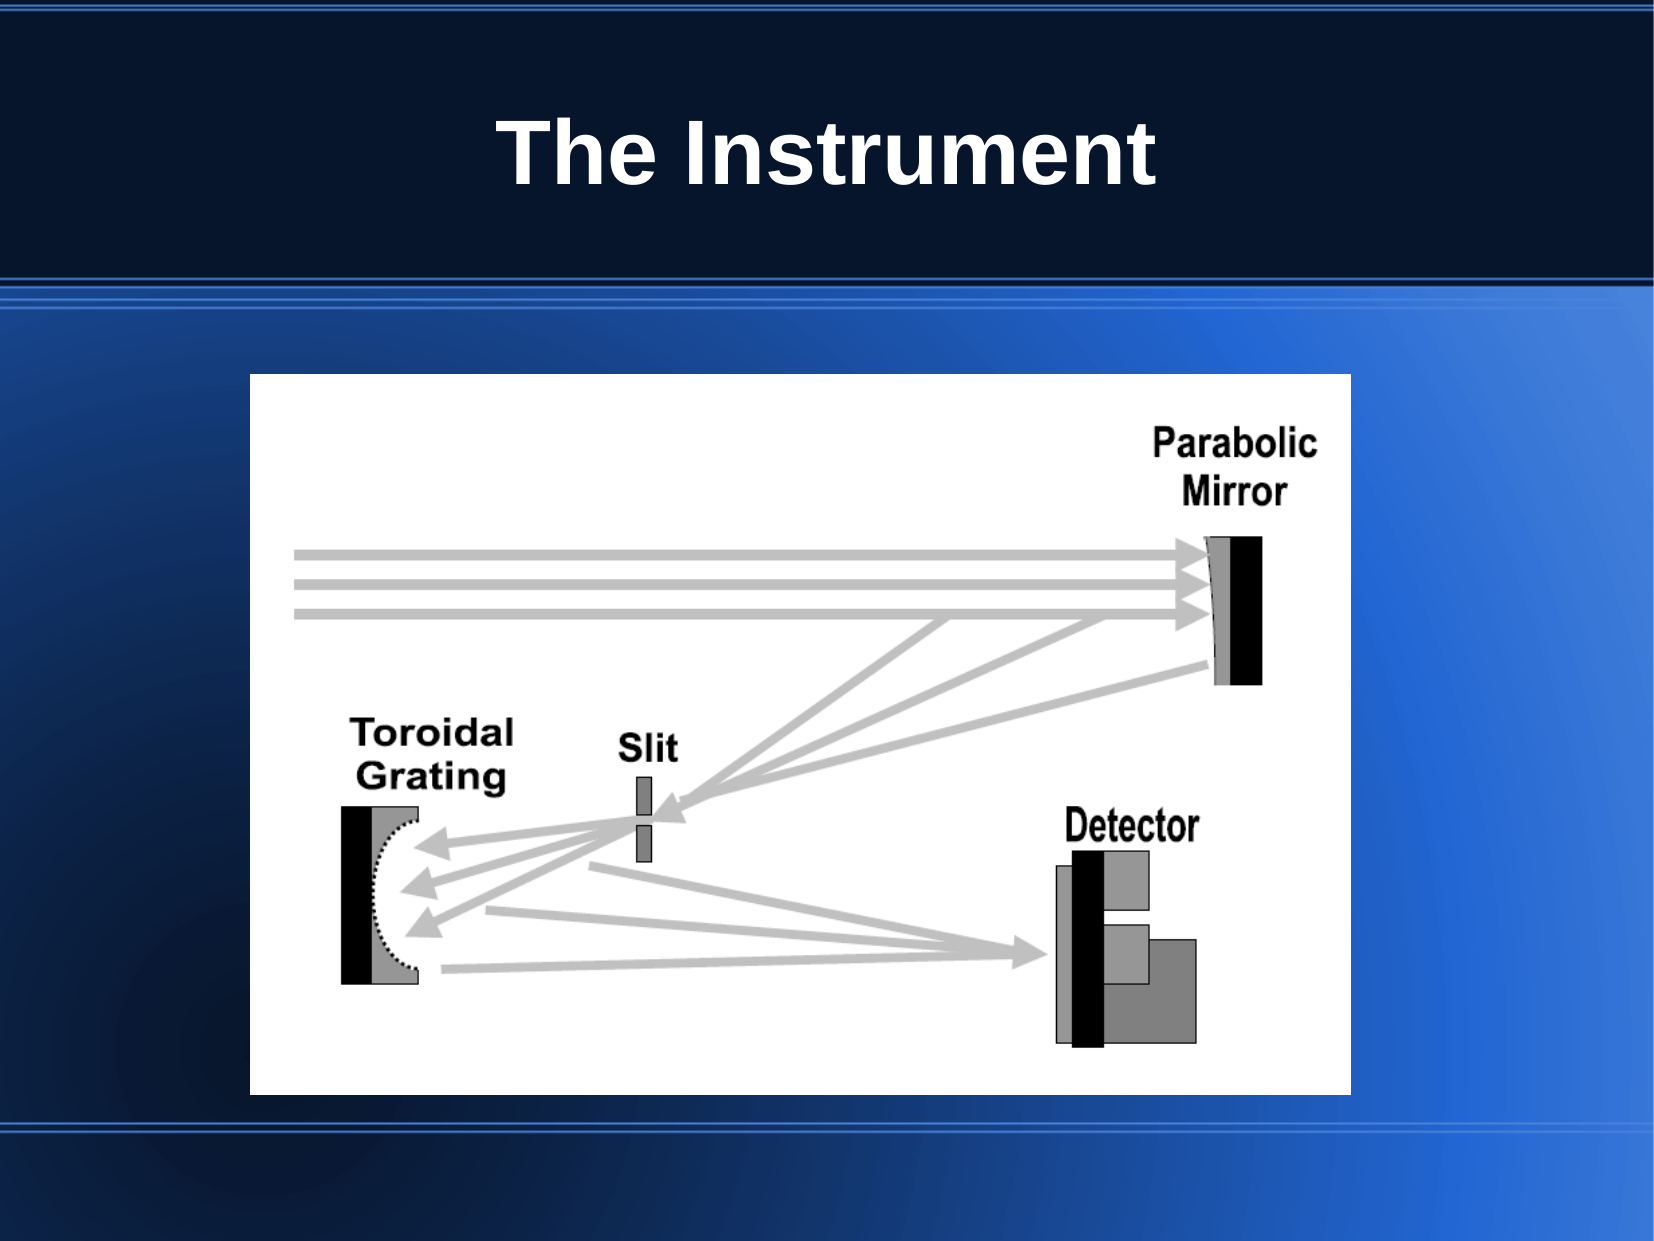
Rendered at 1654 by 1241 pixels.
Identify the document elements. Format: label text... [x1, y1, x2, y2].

title The Instrument [82, 56, 1571, 250]
picture [0, 0, 1654, 1241]
